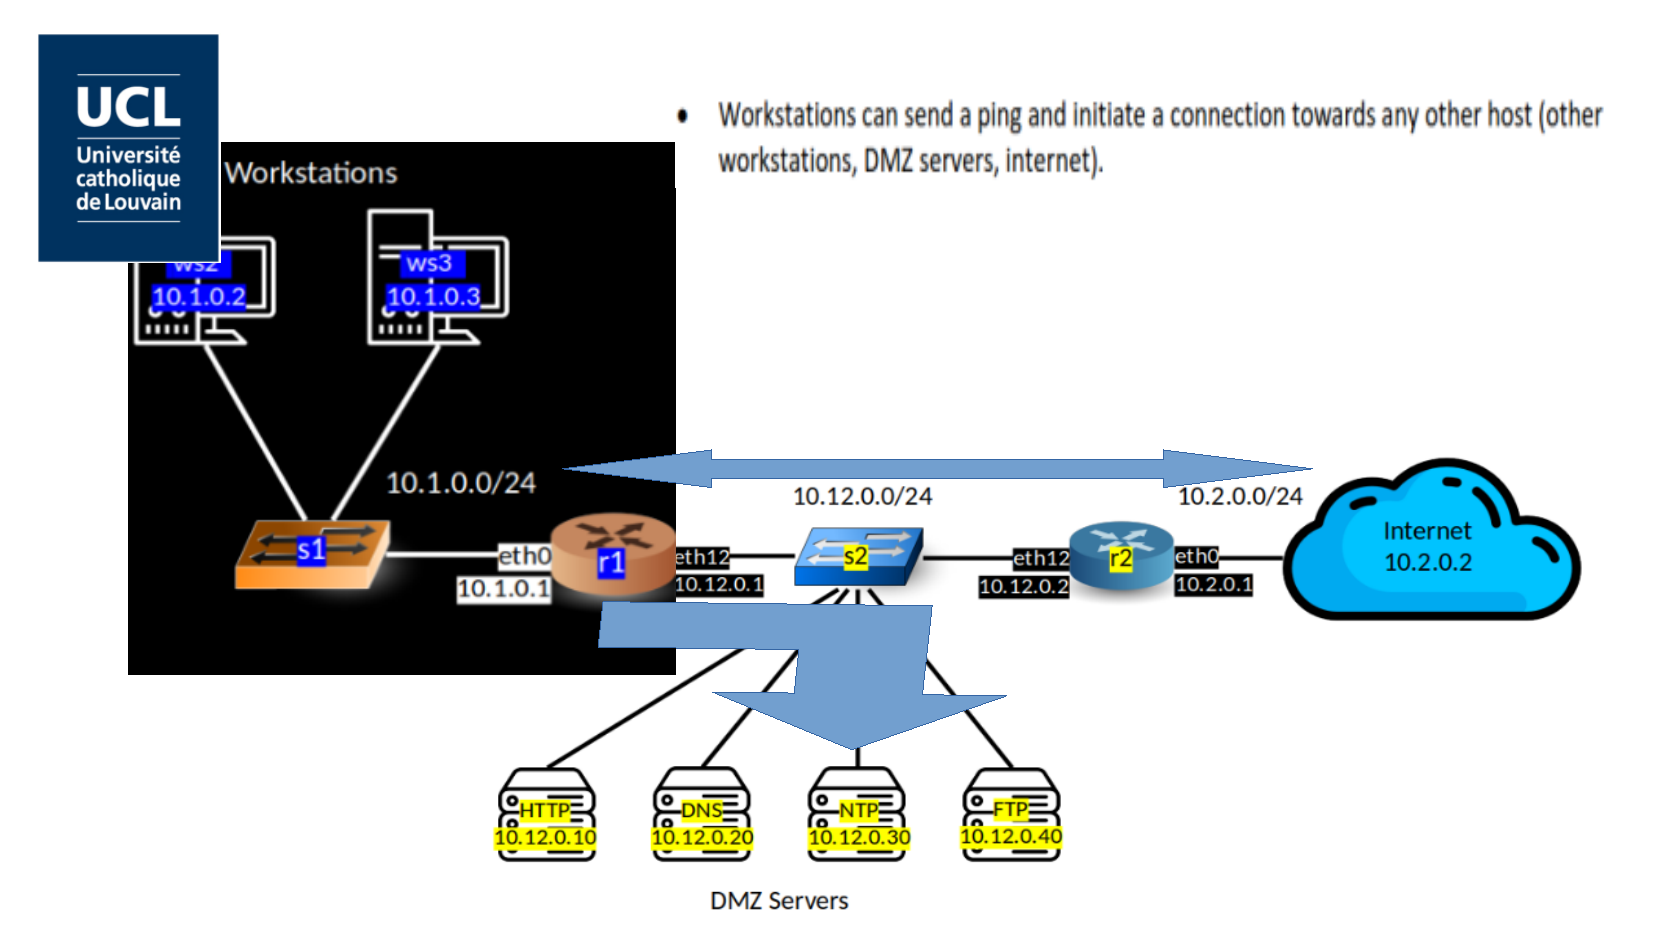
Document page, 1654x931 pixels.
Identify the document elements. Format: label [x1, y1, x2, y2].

text_box [562, 449, 1313, 488]
picture [37, 33, 1613, 931]
text_box [598, 601, 1007, 750]
